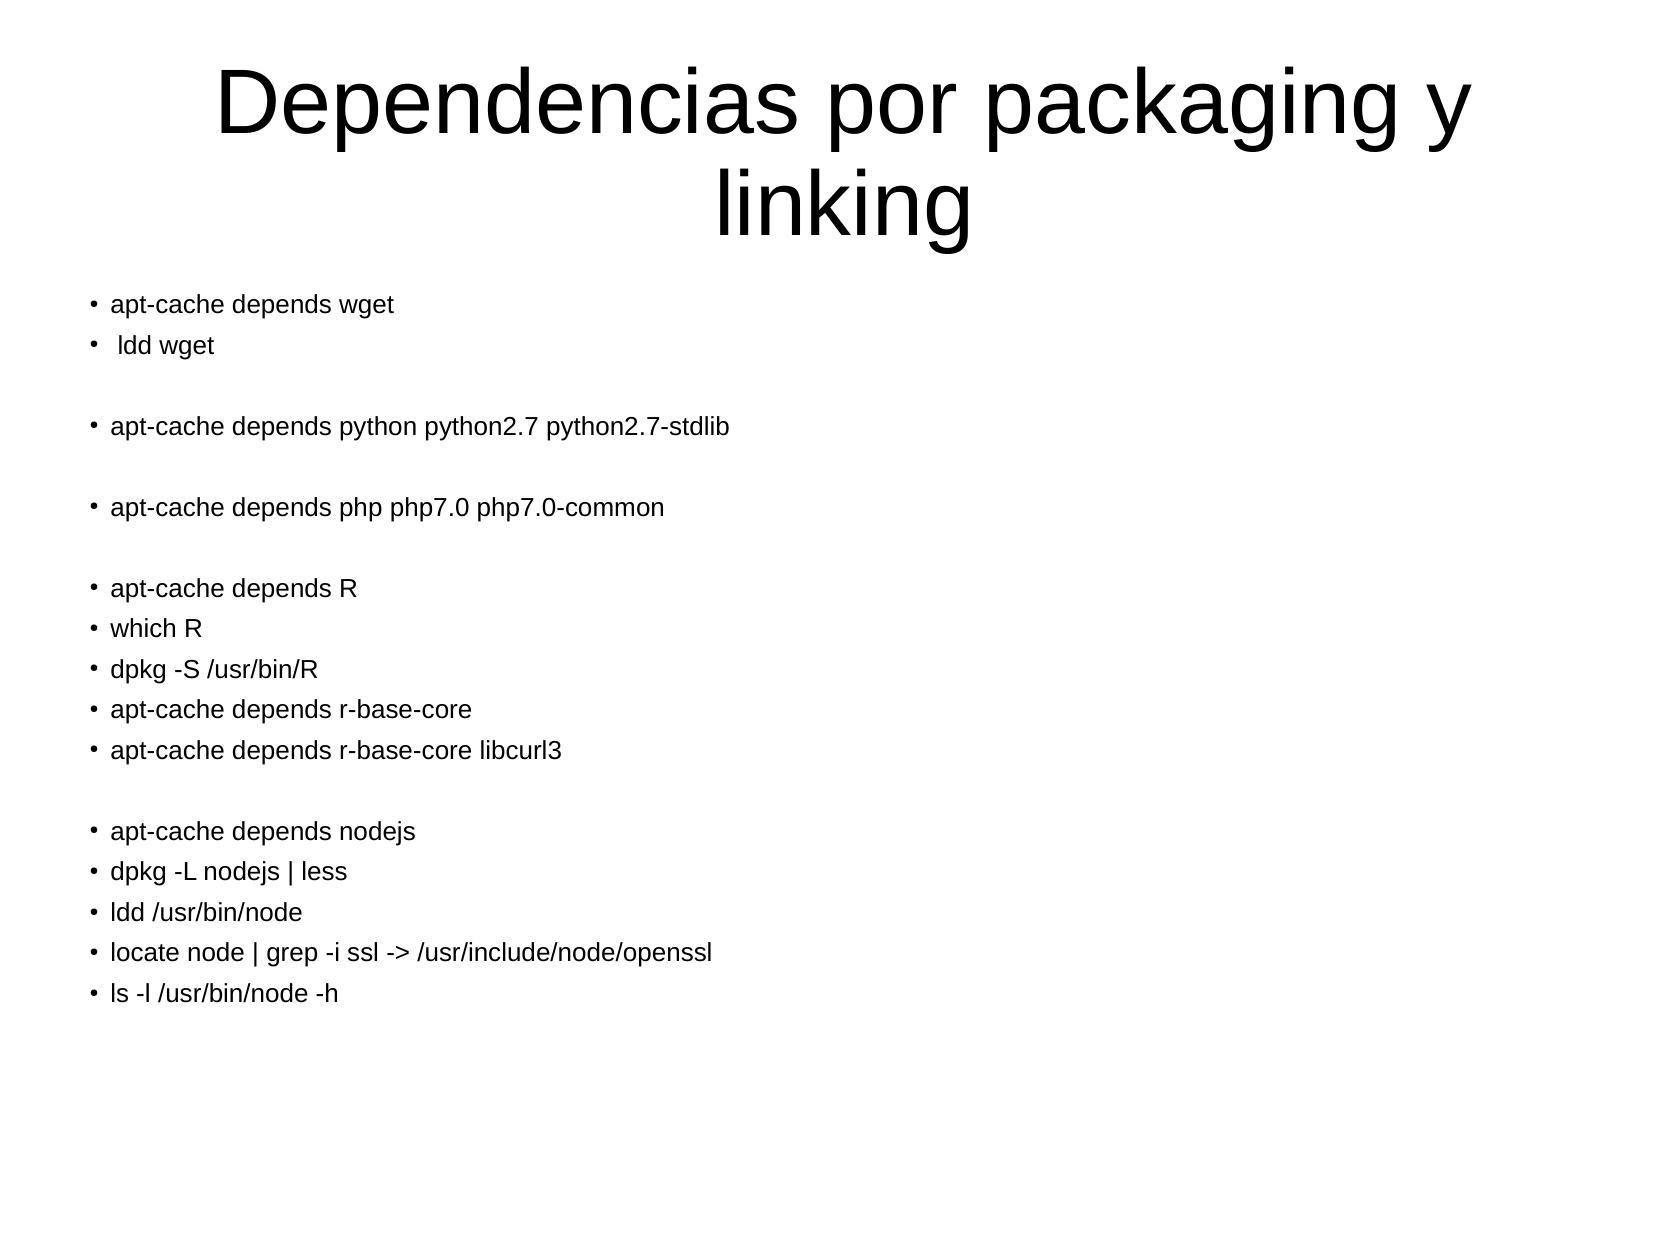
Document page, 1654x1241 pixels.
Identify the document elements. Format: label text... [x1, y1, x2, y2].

title Dependencias por packaging y linking [82, 49, 1571, 257]
list apt-cache depends wget ldd wget apt-cache depends python python2.7 python2.7-stdlib apt-cache depends php php7.0 php7.0-common apt-cache depends R which R dpkg -S /usr/bin/R apt-cache depends r-base-core apt-cache depends r-base-core libcurl3 apt-cache depends nodejs dpkg -L nodejs | less ldd /usr/bin/node locate node | grep -i ssl -> /usr/include/node/openssl ls -l /usr/bin/node -h [82, 290, 1571, 1010]
